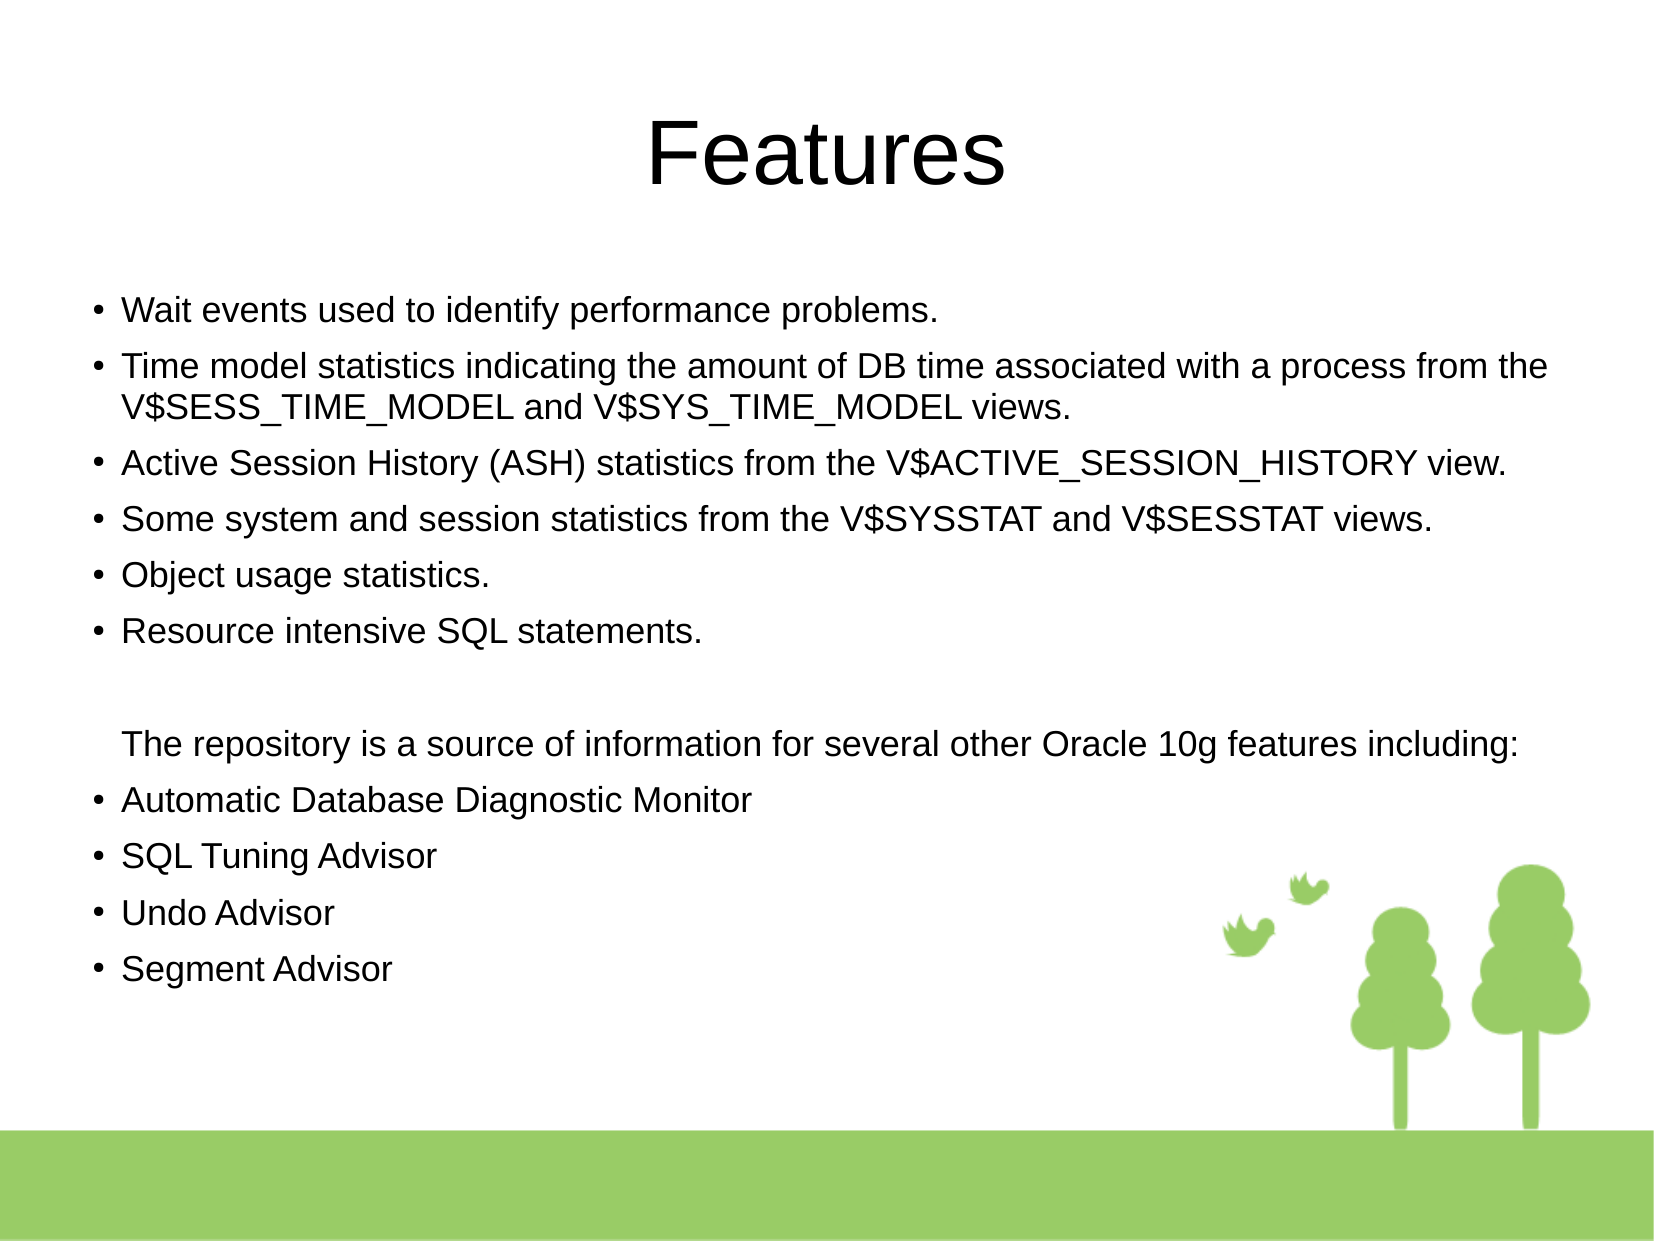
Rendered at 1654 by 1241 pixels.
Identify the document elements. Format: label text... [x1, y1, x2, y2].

list Wait events used to identify performance problems. Time model statistics indicating the amount of DB time associated with a process from the V$SESS_TIME_MODEL and V$SYS_TIME_MODEL views. Active Session History (ASH) statistics from the V$ACTIVE_SESSION_HISTORY view. Some system and session statistics from the V$SYSSTAT and V$SESSTAT views. Object usage statistics. Resource intensive SQL statements. The repository is a source of information for several other Oracle 10g features including: Automatic Database Diagnostic Monitor SQL Tuning Advisor Undo Advisor Segment Advisor [82, 290, 1571, 1010]
picture [0, 0, 1654, 1241]
title Features [82, 49, 1571, 257]
